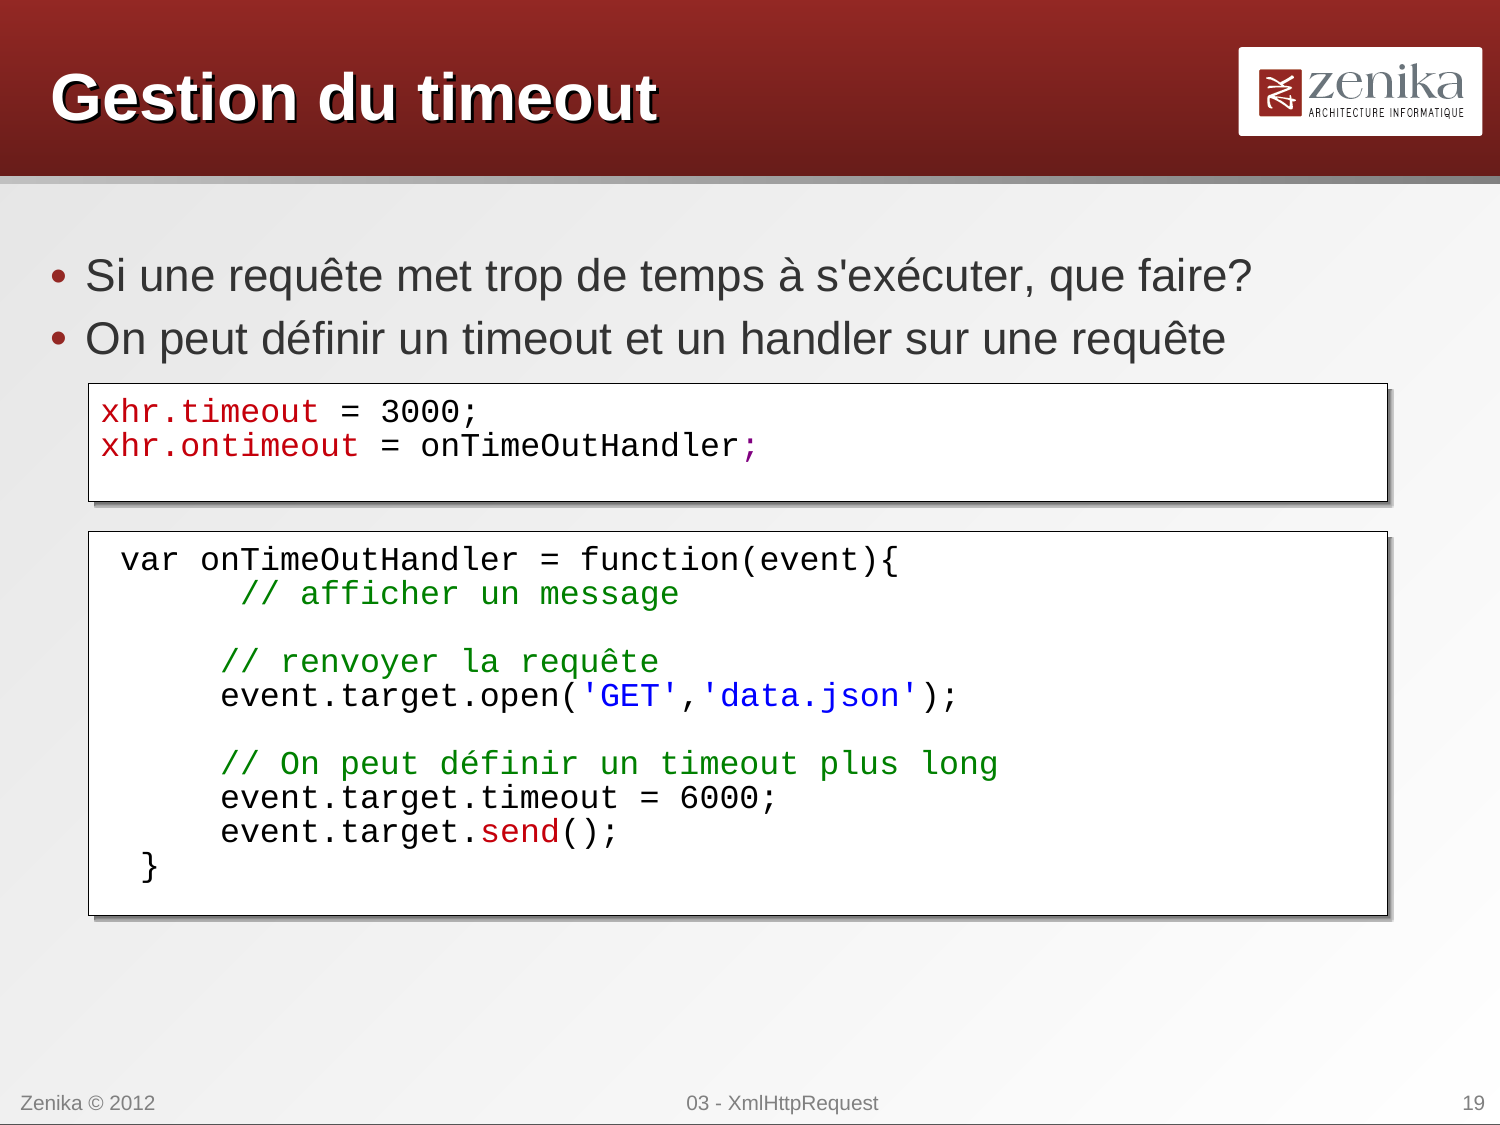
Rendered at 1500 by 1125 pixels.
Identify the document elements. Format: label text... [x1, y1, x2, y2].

text_box xhr.timeout = 3000; xhr.ontimeout = onTimeOutHandler; [88, 383, 1388, 502]
text_box var onTimeOutHandler = function(event){ // afficher un message // renvoyer la requête event.target.open('GET','data.json'); // On peut définir un timeout plus long event.target.timeout = 6000; event.target.send(); } [88, 531, 1388, 916]
title Gestion du timeout [50, 22, 1206, 172]
picture [1257, 58, 1464, 125]
list Si une requête met trop de temps à s'exécuter, que faire? On peut définir un timeout et un handler sur une requête [50, 249, 1435, 1064]
